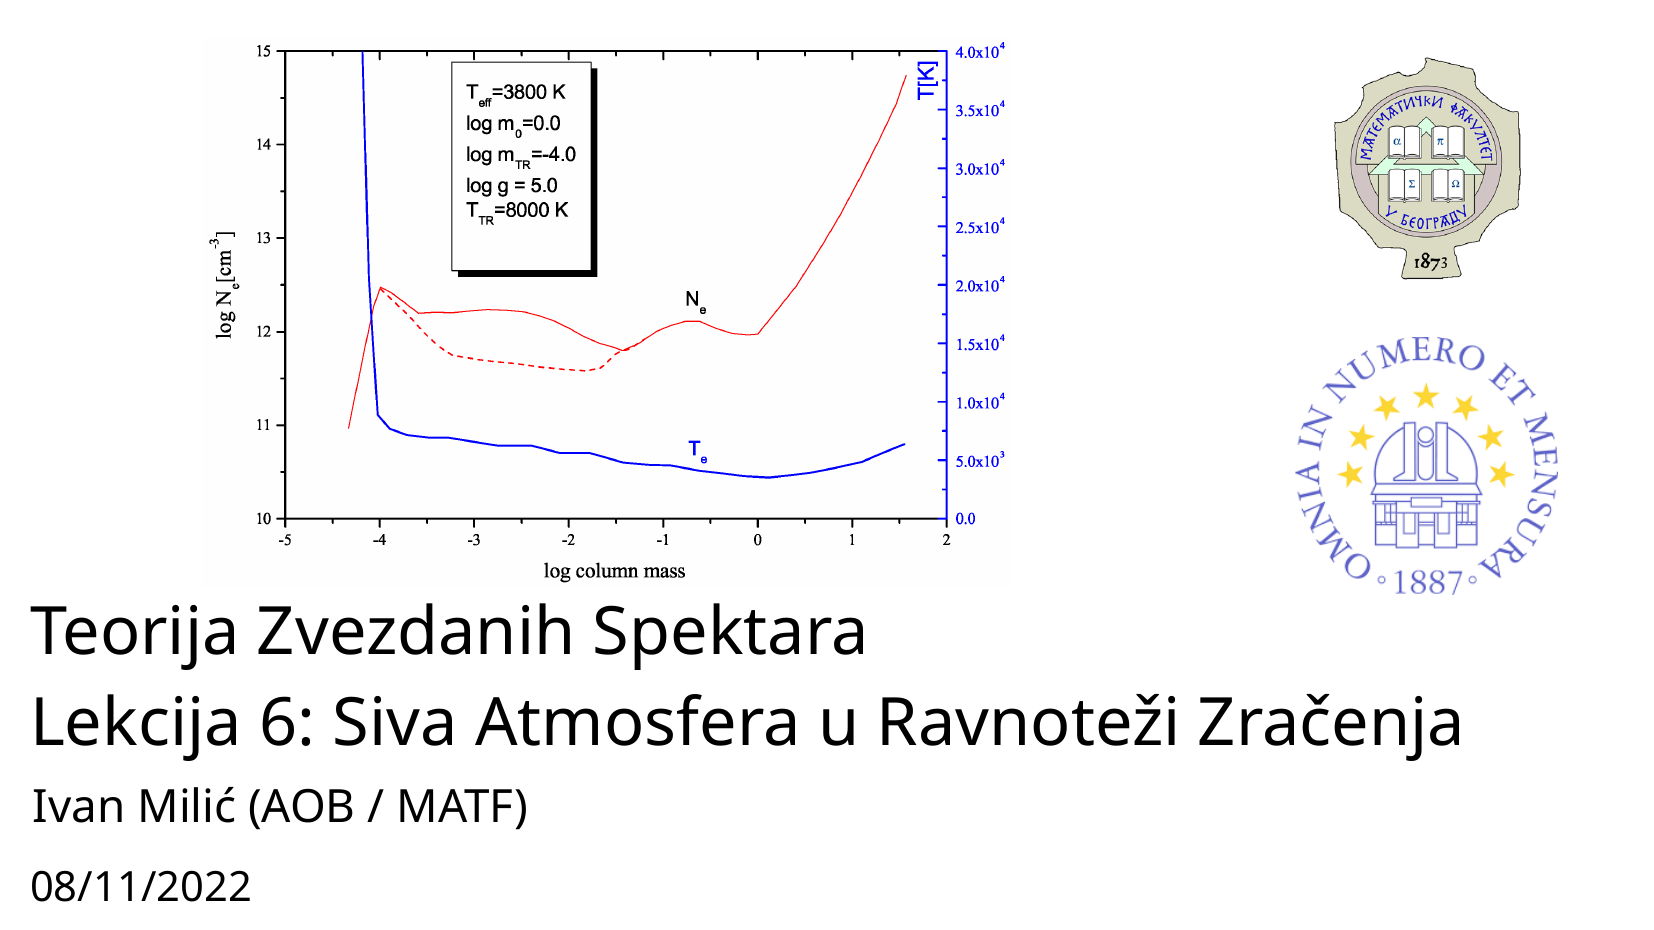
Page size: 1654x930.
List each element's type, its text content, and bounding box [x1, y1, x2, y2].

picture [1237, 25, 1616, 310]
text_box Ivan Milić (AOB / MATF) [18, 765, 1331, 847]
picture [1295, 337, 1558, 595]
picture [202, 37, 1013, 588]
text_box Teorija Zvezdanih Spektara Lekcija 6: Siva Atmosfera u Ravnoteži Zračenja [30, 583, 1595, 765]
subtitle 08/11/2022 [30, 847, 1530, 923]
